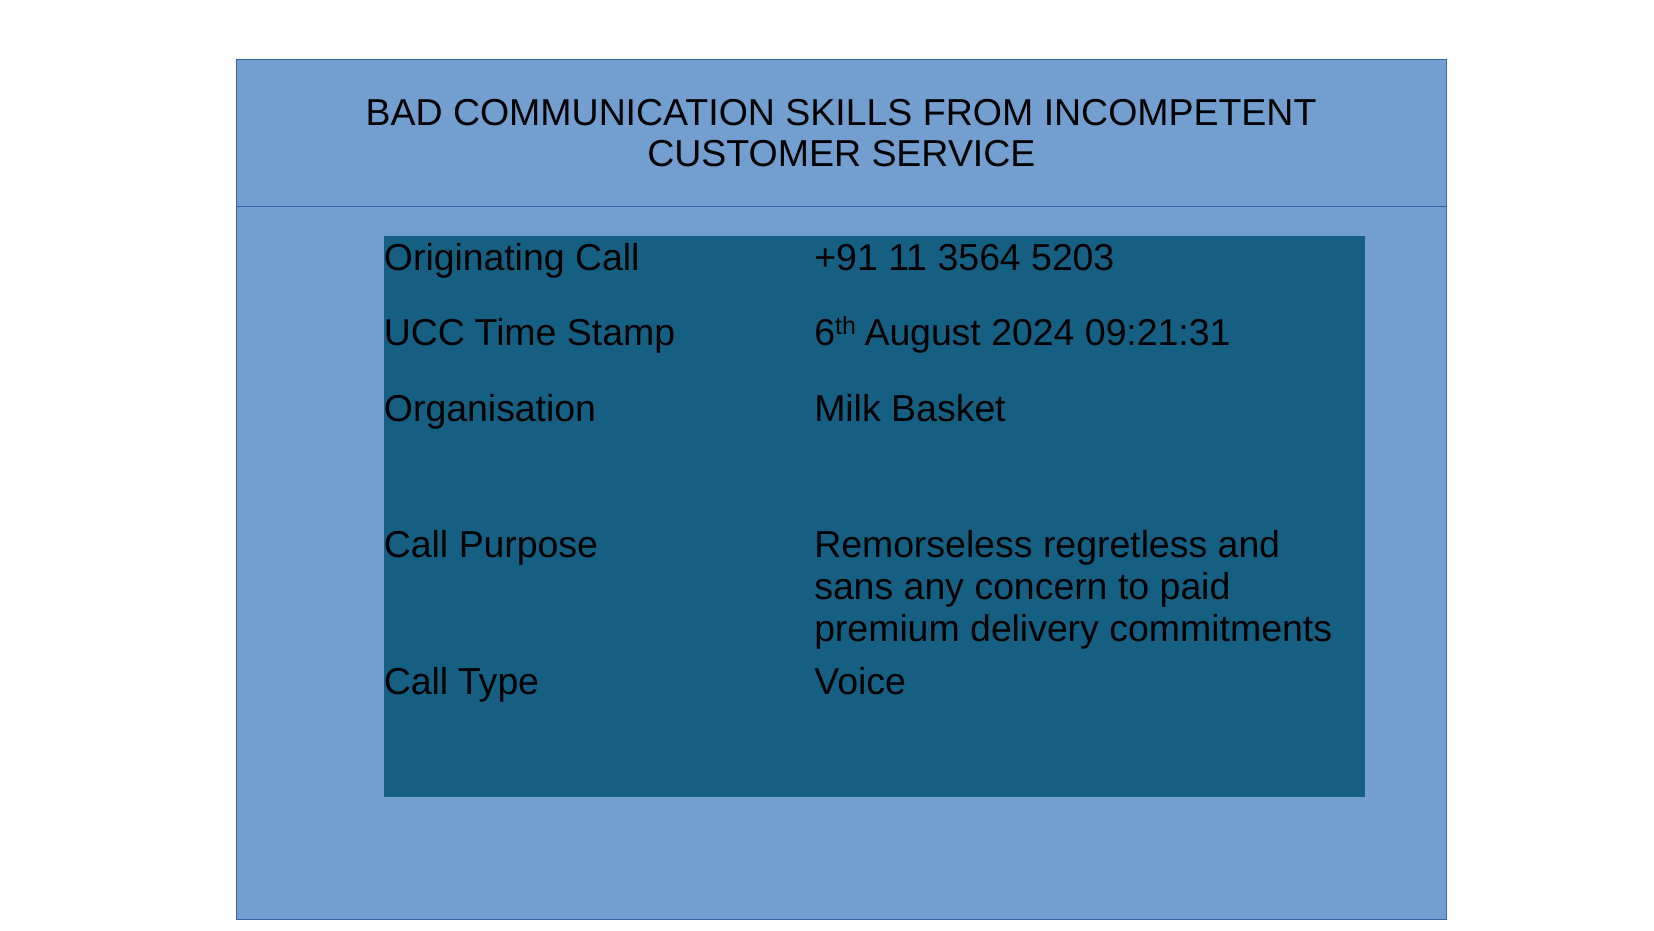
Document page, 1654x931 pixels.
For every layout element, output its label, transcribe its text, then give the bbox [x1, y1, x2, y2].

table_cell Call Type [384, 660, 814, 797]
table_cell Remorseless regretless and sans any concern to paid premium delivery commitments [814, 524, 1365, 660]
table_cell Call Purpose [384, 524, 814, 660]
text_box [236, 177, 1447, 920]
table_cell Voice [814, 660, 1365, 797]
table_cell Organisation [384, 387, 814, 524]
table_cell 6th August 2024 09:21:31 [814, 312, 1365, 387]
text_box BAD COMMUNICATION SKILLS FROM INCOMPETENT CUSTOMER SERVICE [236, 59, 1447, 206]
table_header +91 11 3564 5203 [814, 236, 1365, 312]
table_cell Milk Basket [814, 387, 1365, 524]
table_header Originating Call [384, 236, 814, 312]
table_cell UCC Time Stamp [384, 312, 814, 387]
